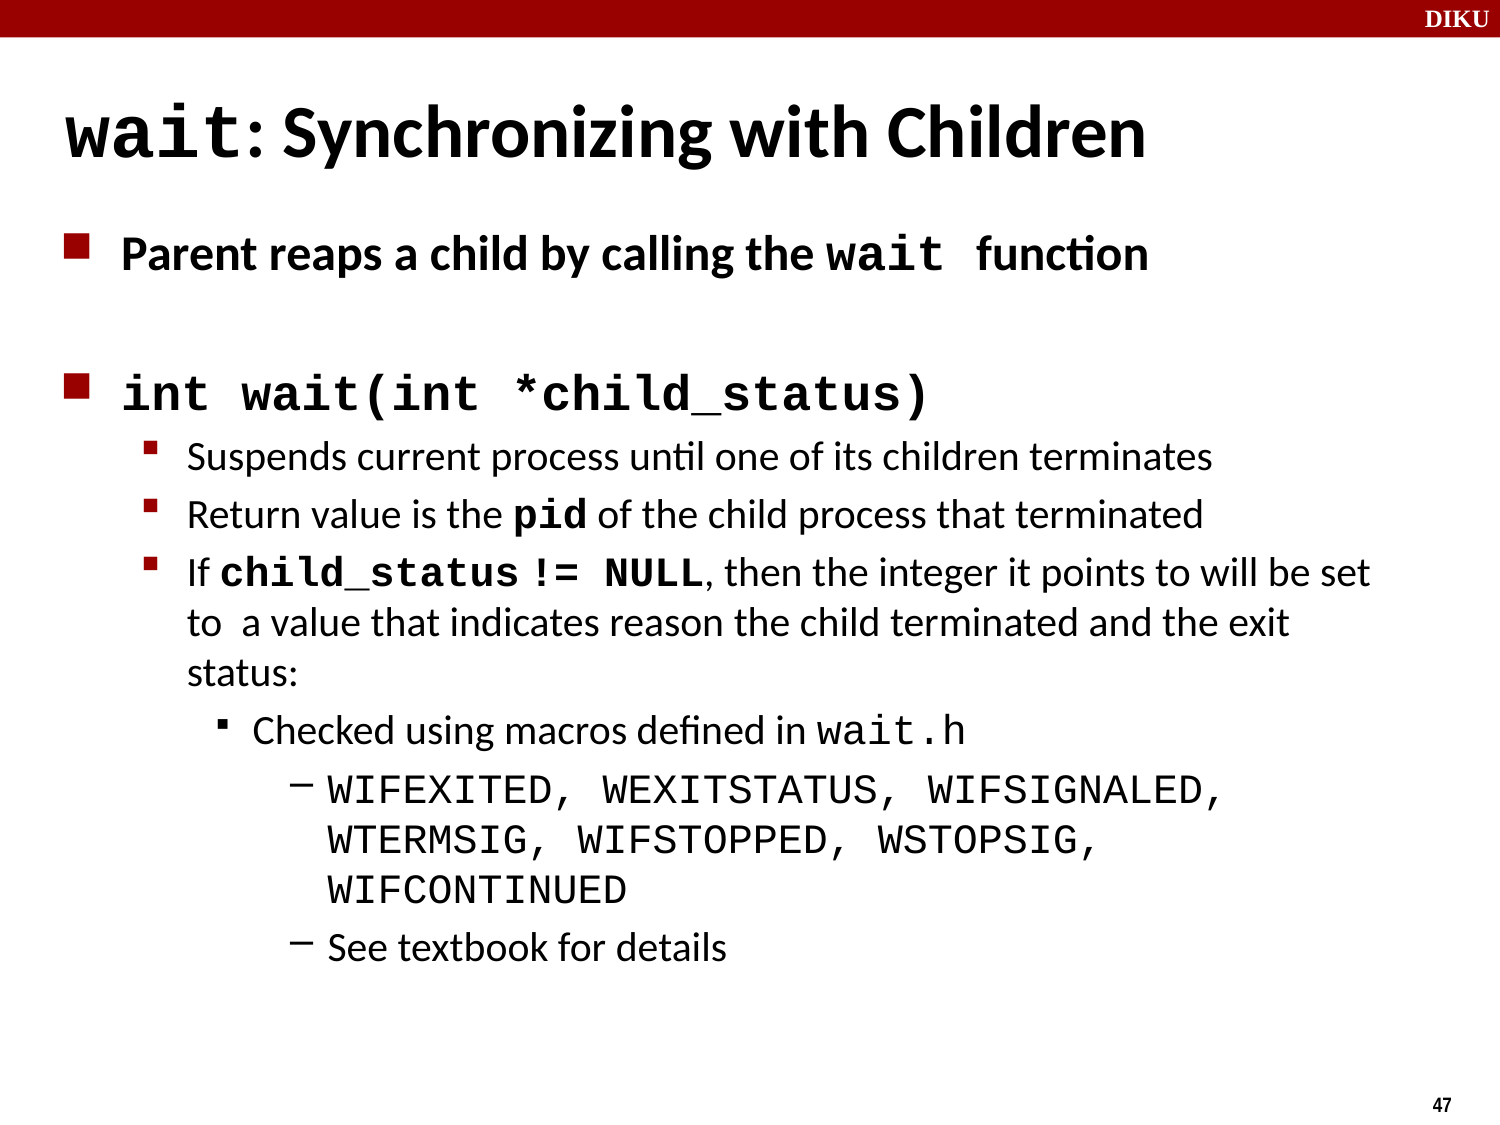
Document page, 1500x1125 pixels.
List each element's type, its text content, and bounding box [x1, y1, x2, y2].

title wait: Synchronizing with Children [50, 80, 1413, 175]
list Parent reaps a child by calling the wait function int wait(int *child_status) Suspends current process until one of its children terminates Return value is the pid of the child process that terminated If child_status != NULL, then the integer it points to will be set to a value that indicates reason the child terminated and the exit status: Checked using macros defined in wait.h WIFEXITED, WEXITSTATUS, WIFSIGNALED, WTERMSIG, WIFSTOPPED, WSTOPSIG, WIFCONTINUED See textbook for details [50, 212, 1405, 1050]
